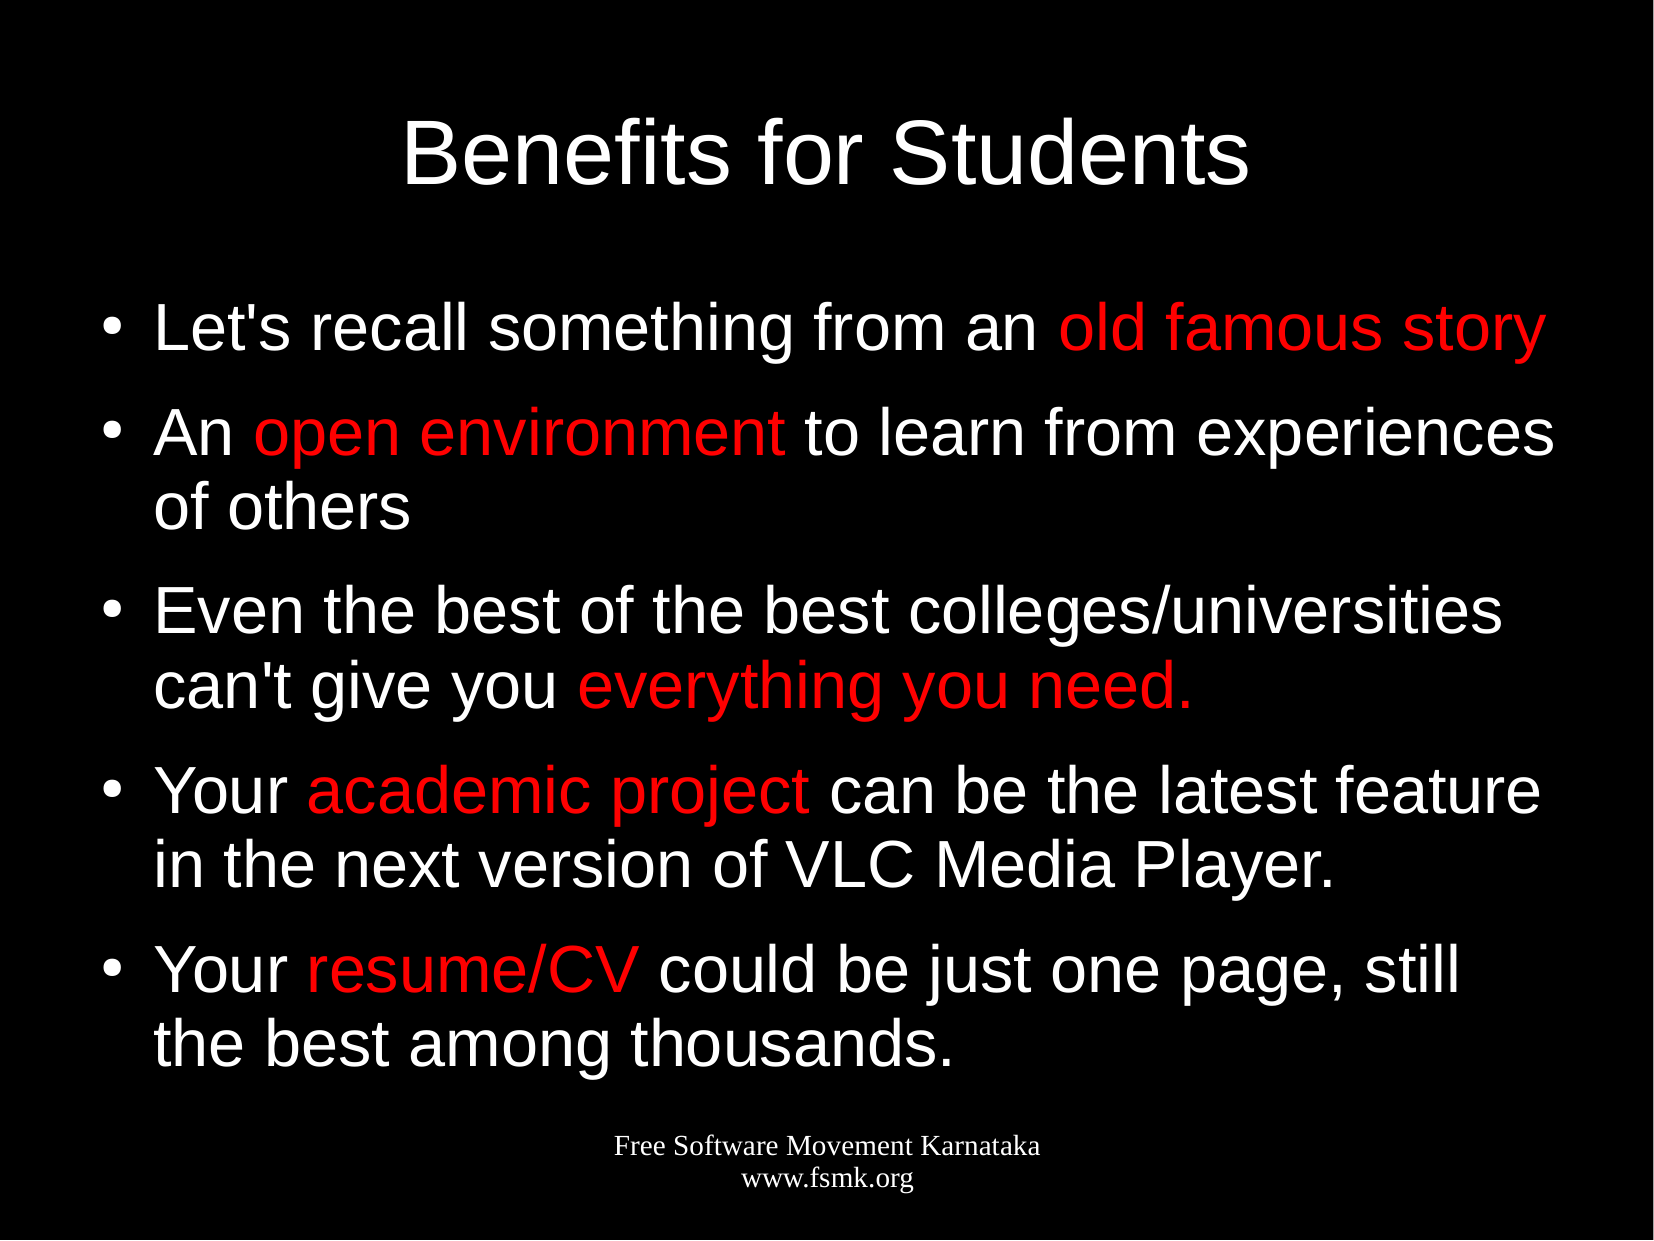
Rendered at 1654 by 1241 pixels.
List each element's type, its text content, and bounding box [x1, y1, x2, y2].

title Benefits for Students [82, 49, 1571, 257]
list Let's recall something from an old famous story An open environment to learn from experiences of others Even the best of the best colleges/universities can't give you everything you need. Your academic project can be the latest feature in the next version of VLC Media Player. Your resume/CV could be just one page, still the best among thousands. [82, 290, 1571, 1109]
